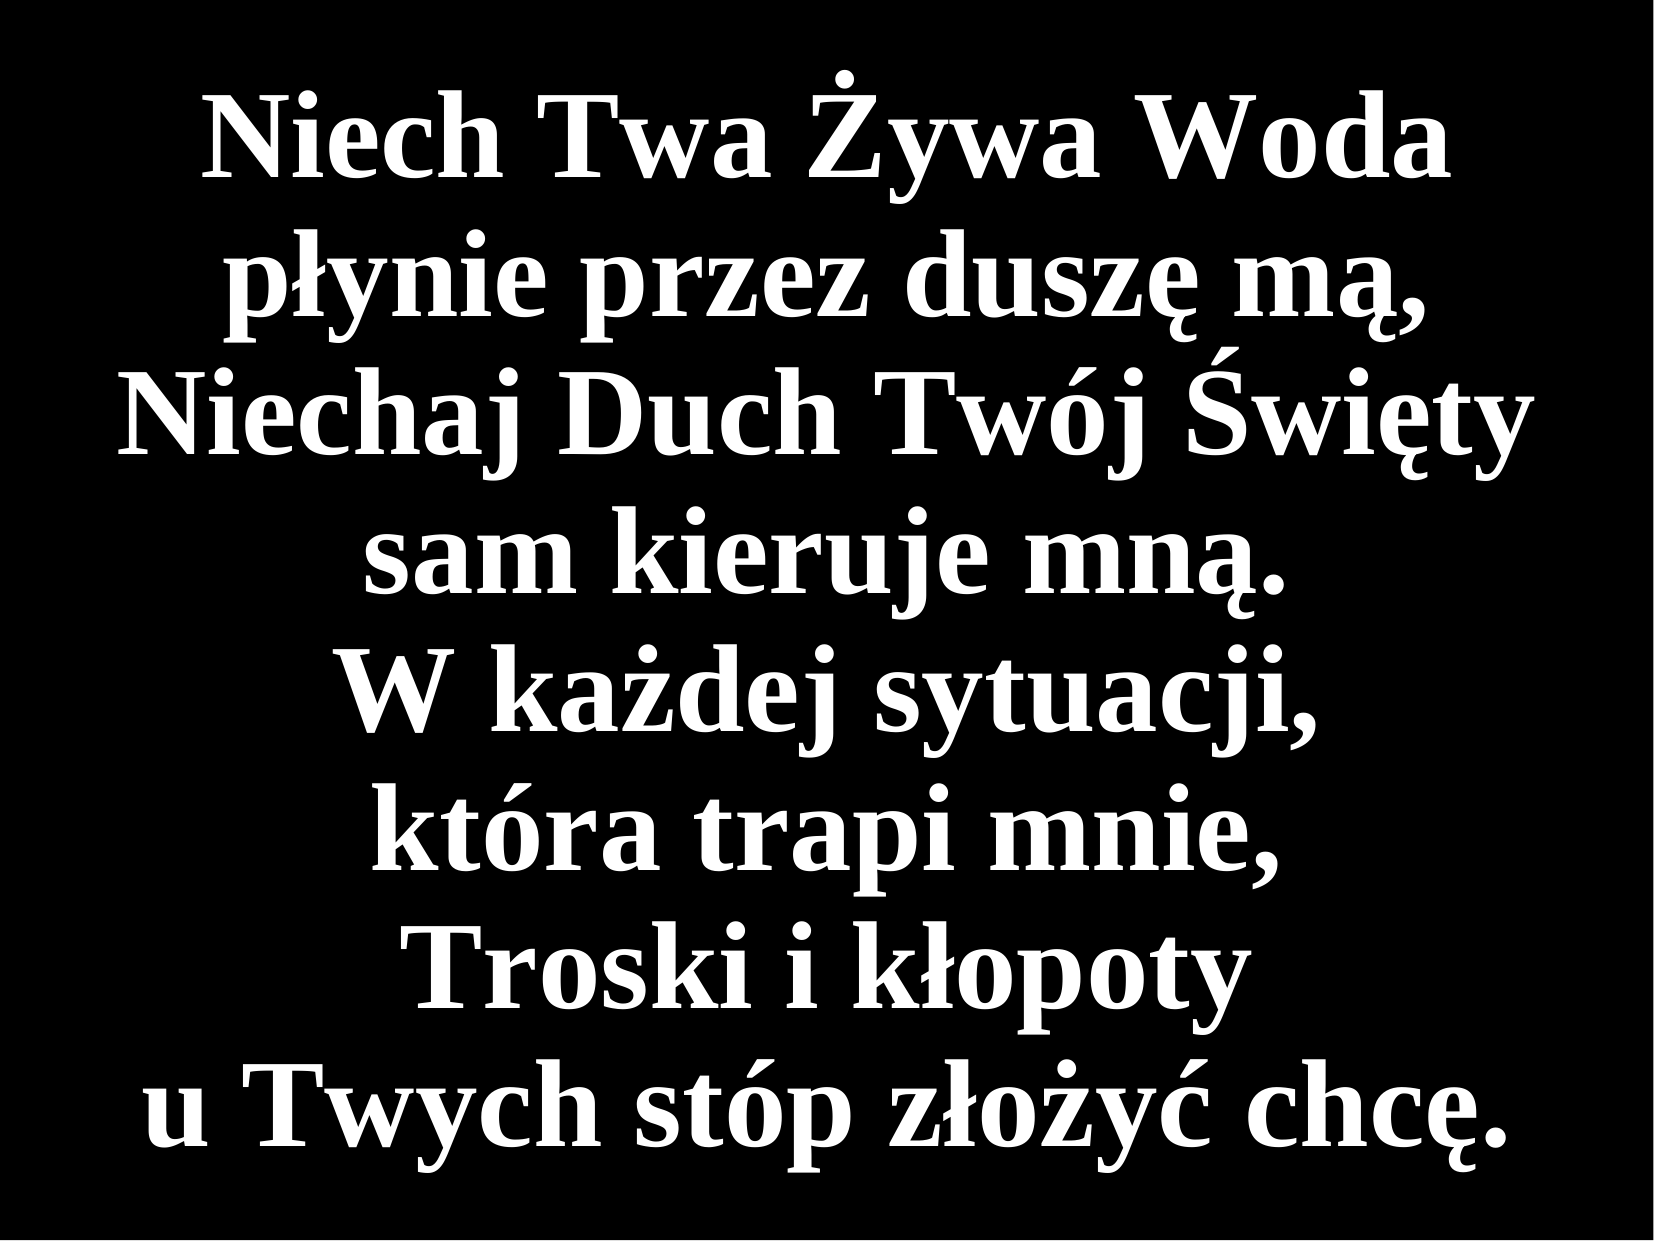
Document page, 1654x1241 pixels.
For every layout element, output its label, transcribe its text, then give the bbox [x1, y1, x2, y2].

title Niech Twa Żywa Woda płynie przez duszę mą, Niechaj Duch Twój Święty sam kieruje mną. W każdej sytuacji, która trapi mnie, Troski i kłopoty u Twych stóp złożyć chcę. [0, 0, 1654, 1241]
